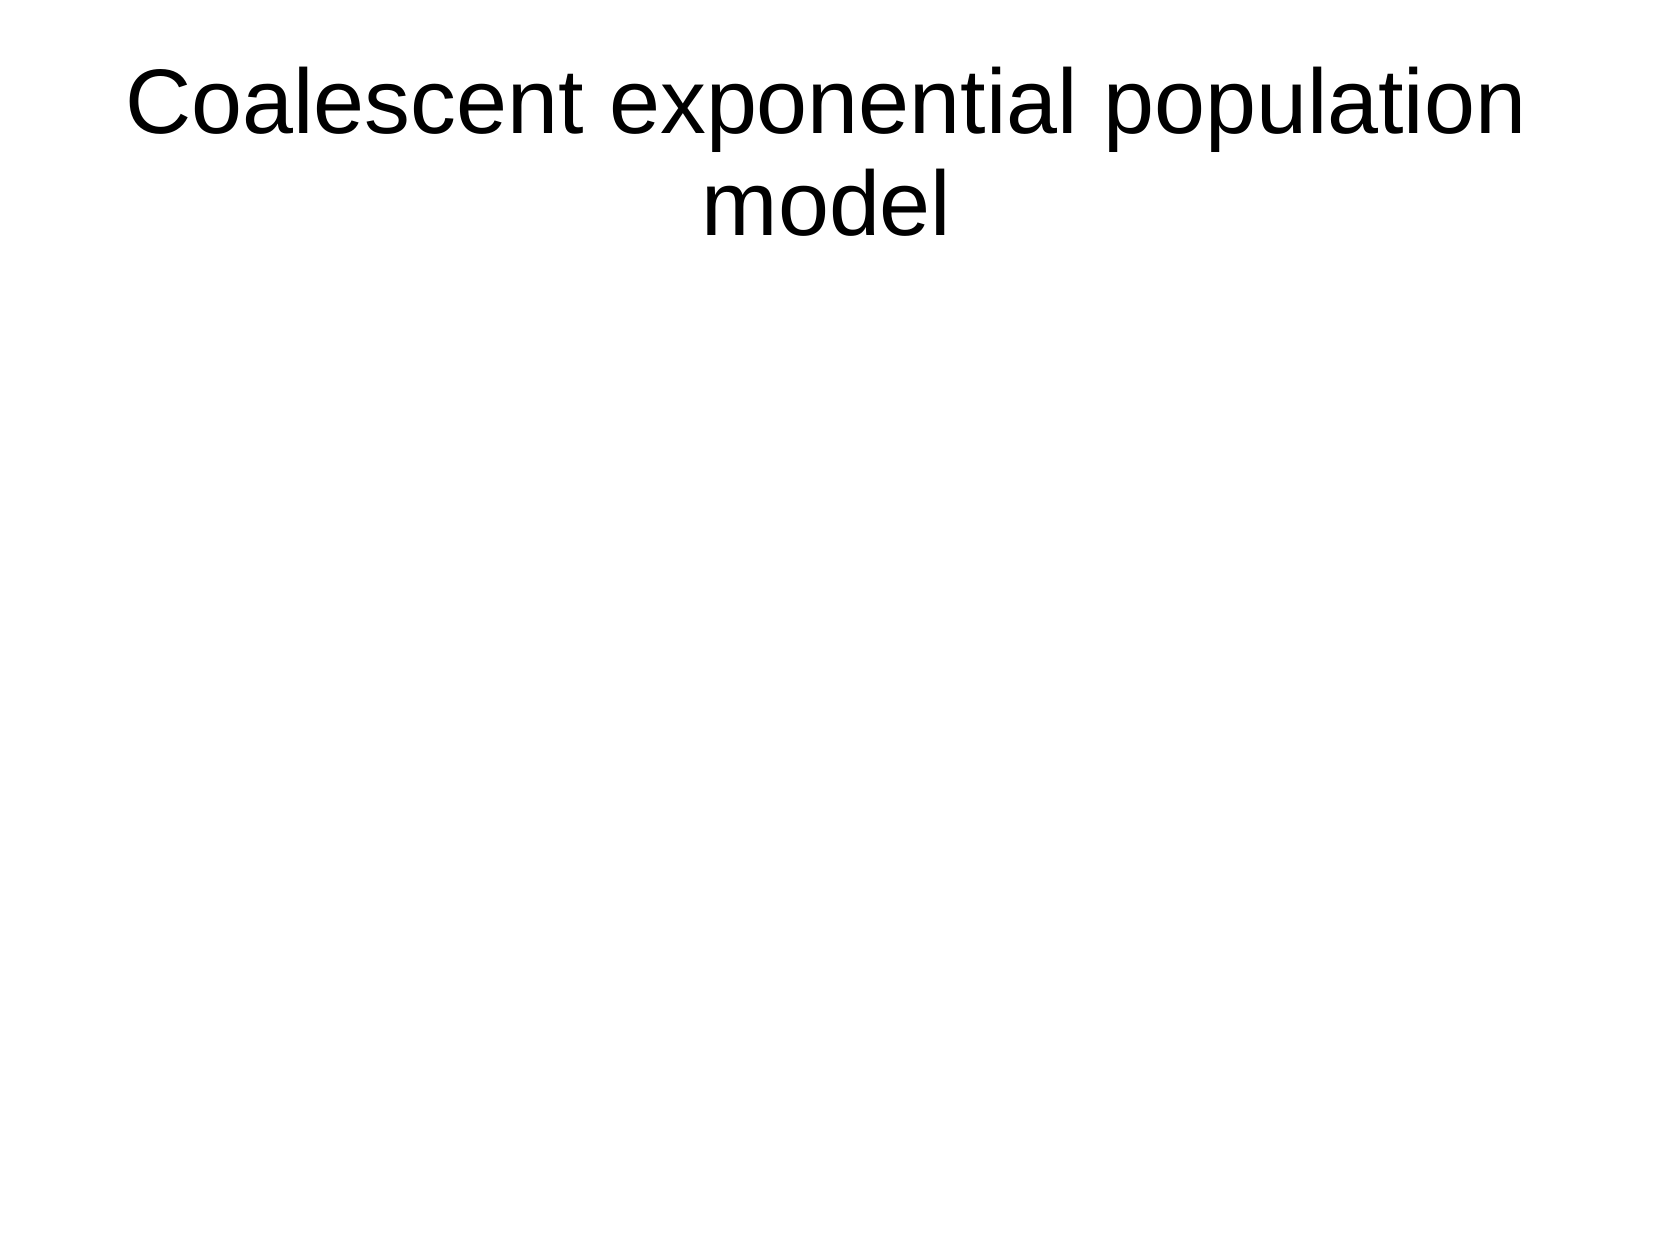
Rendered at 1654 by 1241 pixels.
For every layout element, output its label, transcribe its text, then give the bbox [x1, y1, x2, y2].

title Coalescent exponential population model [82, 49, 1571, 257]
